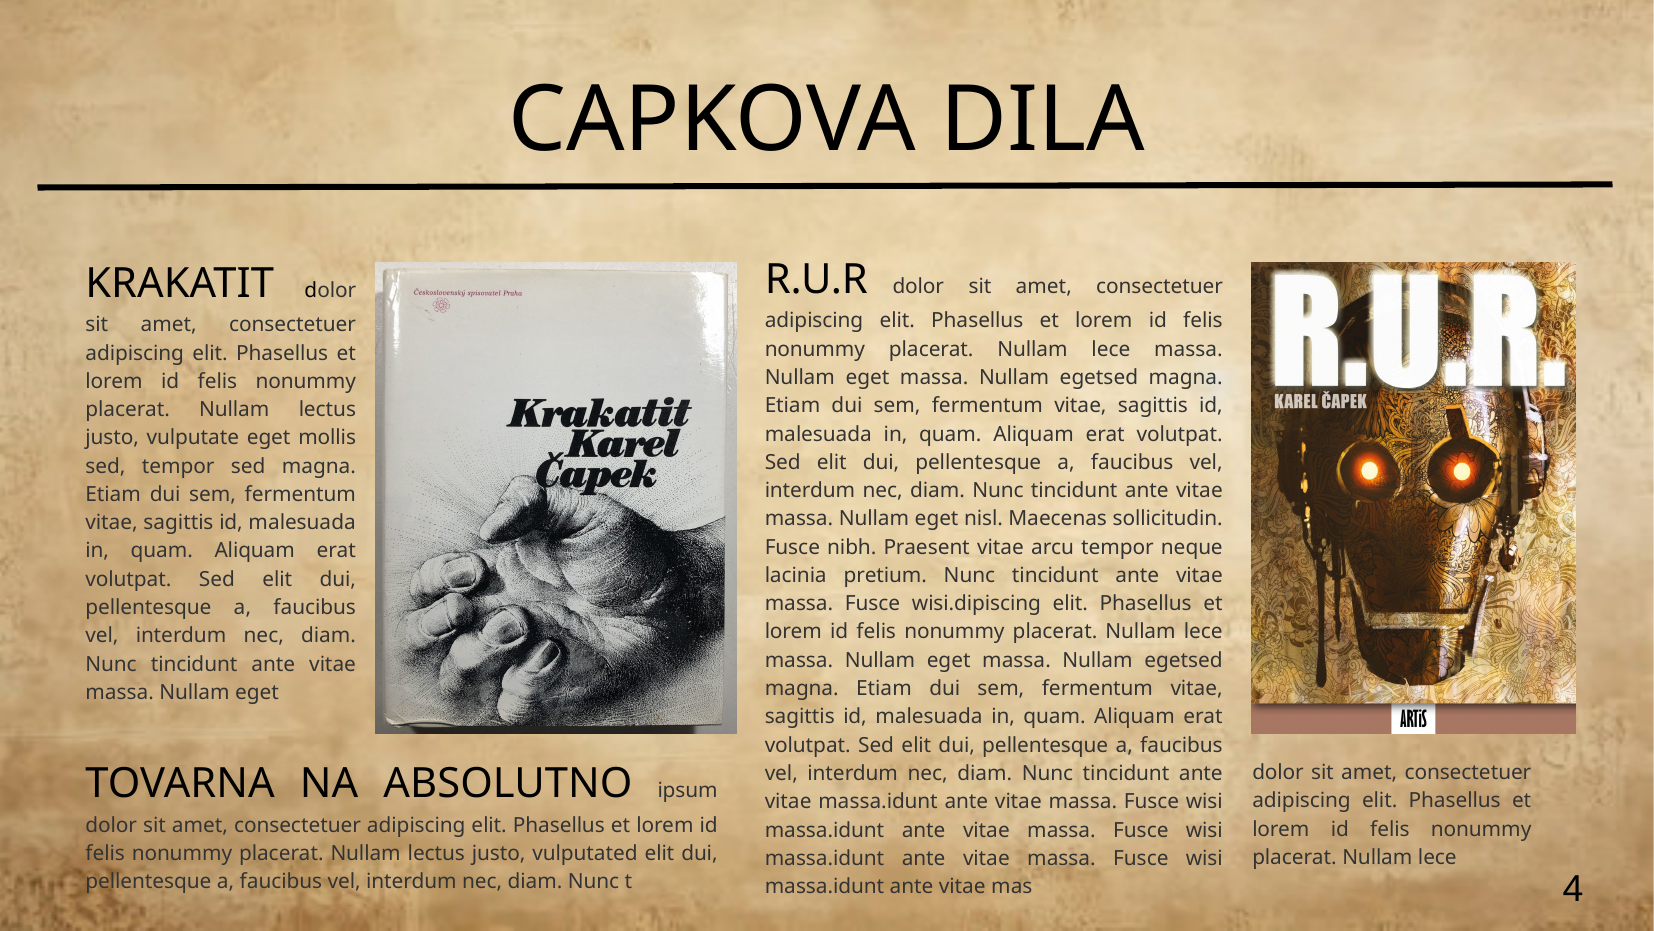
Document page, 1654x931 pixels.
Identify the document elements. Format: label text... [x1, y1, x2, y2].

text_box <number> [1547, 860, 1654, 931]
text_box TOVARNA NA ABSOLUTNO ipsum dolor sit amet, consectetuer adipiscing elit. Phasellus et lorem id felis nonummy placerat. Nullam lectus justo, vulputated elit dui, pellentesque a, faucibus vel, interdum nec, diam. Nunc t [70, 745, 746, 901]
title CAPKOVA DILA [82, 37, 1571, 184]
text_box R.U.R dolor sit amet, consectetuer adipiscing elit. Phasellus et lorem id felis nonummy placerat. Nullam lece massa. Nullam eget massa. Nullam egetsed magna. Etiam dui sem, fermentum vitae, sagittis id, malesuada in, quam. Aliquam erat volutpat. Sed elit dui, pellentesque a, faucibus vel, interdum nec, diam. Nunc tincidunt ante vitae massa. Nullam eget nisl. Maecenas sollicitudin. Fusce nibh. Praesent vitae arcu tempor neque lacinia pretium. Nunc tincidunt ante vitae massa. Fusce wisi.dipiscing elit. Phasellus et lorem id felis nonummy placerat. Nullam lece massa. Nullam eget massa. Nullam egetsed magna. Etiam dui sem, fermentum vitae, sagittis id, malesuada in, quam. Aliquam erat volutpat. Sed elit dui, pellentesque a, faucibus vel, interdum nec, diam. Nunc tincidunt ante vitae massa.idunt ante vitae massa. Fusce wisi massa.idunt ante vitae massa. Fusce wisi massa.idunt ante vitae massa. Fusce wisi massa.idunt ante vitae mas [750, 241, 1238, 908]
title CAPKOVA DILA [82, 188, 1571, 193]
text_box KRAKATIT dolor sit amet, consectetuer adipiscing elit. Phasellus et lorem id felis nonummy placerat. Nullam lectus justo, vulputate eget mollis sed, tempor sed magna. Etiam dui sem, fermentum vitae, sagittis id, malesuada in, quam. Aliquam erat volutpat. Sed elit dui, pellentesque a, faucibus vel, interdum nec, diam. Nunc tincidunt ante vitae massa. Nullam eget [70, 245, 371, 733]
text_box dolor sit amet, consectetuer adipiscing elit. Phasellus et lorem id felis nonummy placerat. Nullam lece [1237, 750, 1576, 901]
picture [0, 0, 1654, 931]
